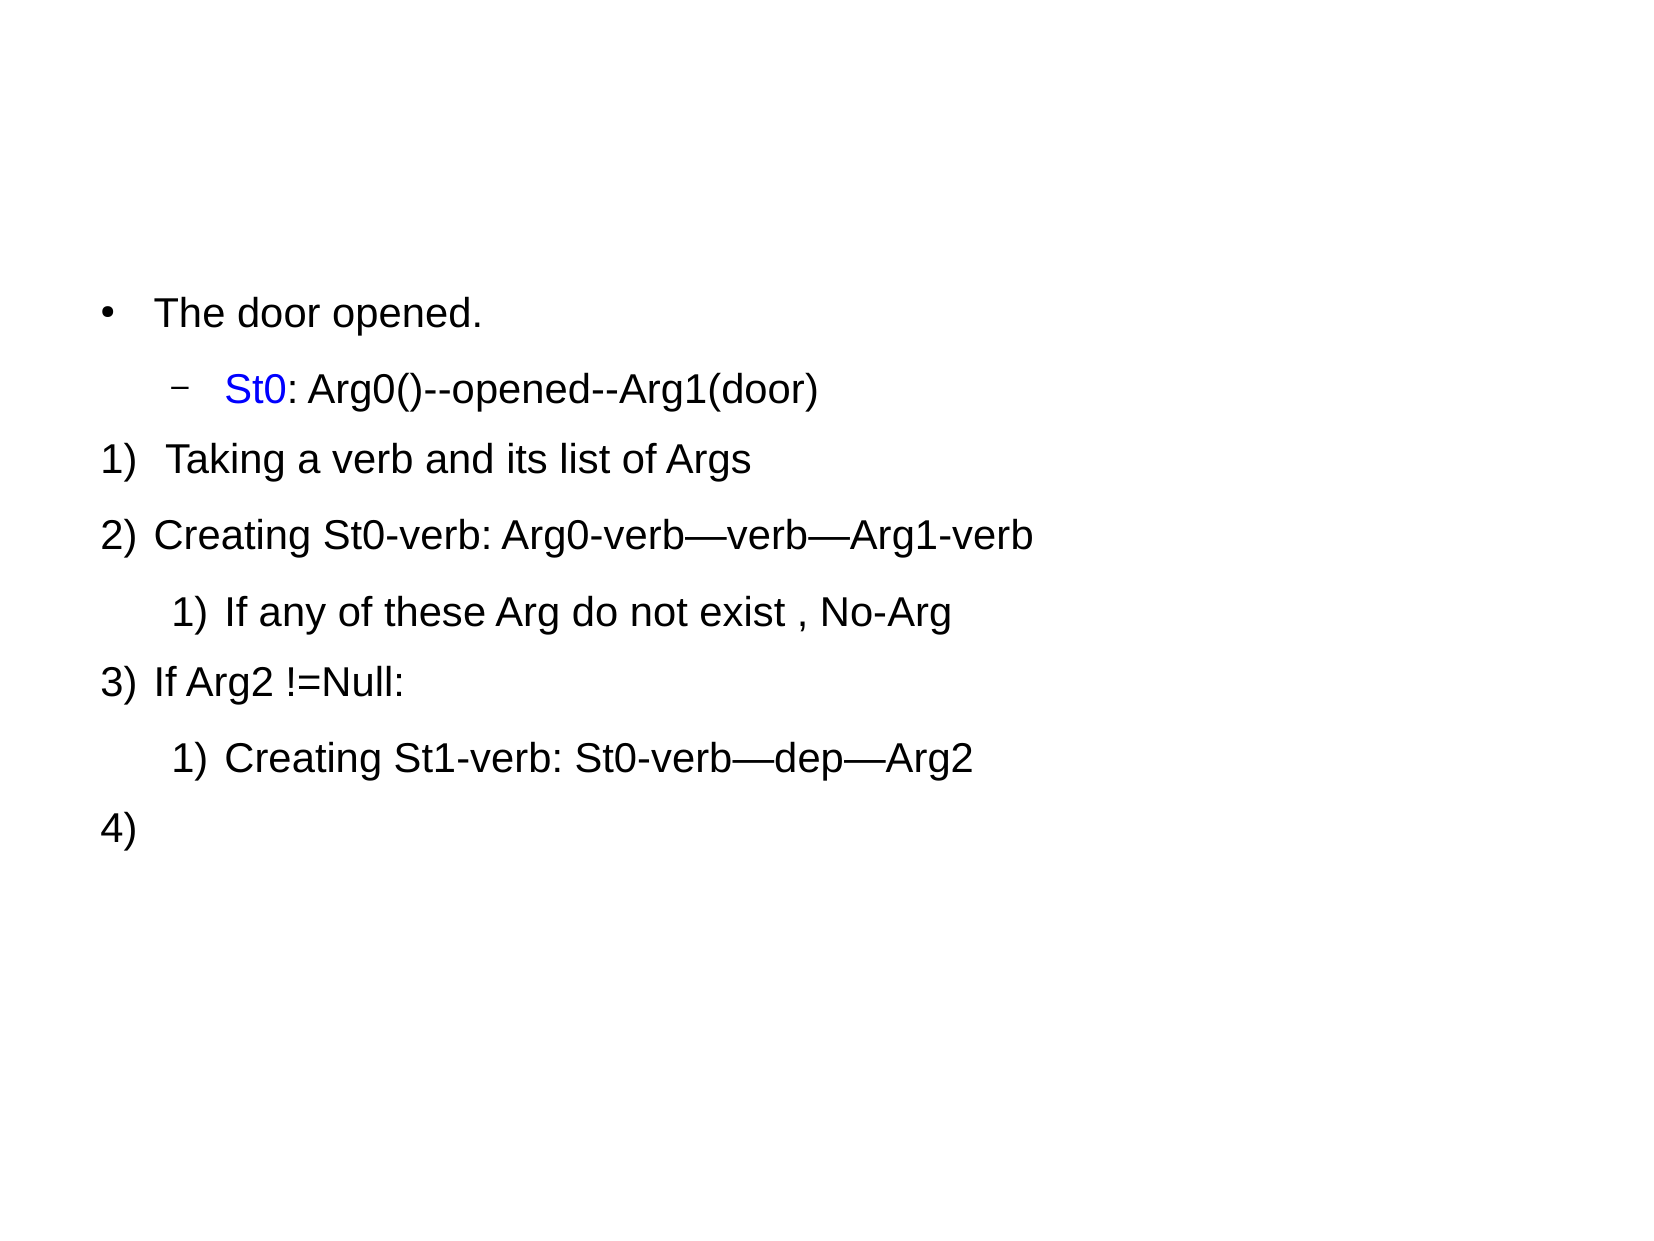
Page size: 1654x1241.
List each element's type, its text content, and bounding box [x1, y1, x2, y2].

list The door opened. St0: Arg0()--opened--Arg1(door) Taking a verb and its list of Args Creating St0-verb: Arg0-verb—verb—Arg1-verb If any of these Arg do not exist , No-Arg If Arg2 !=Null: Creating St1-verb: St0-verb—dep—Arg2 [82, 290, 1538, 1010]
